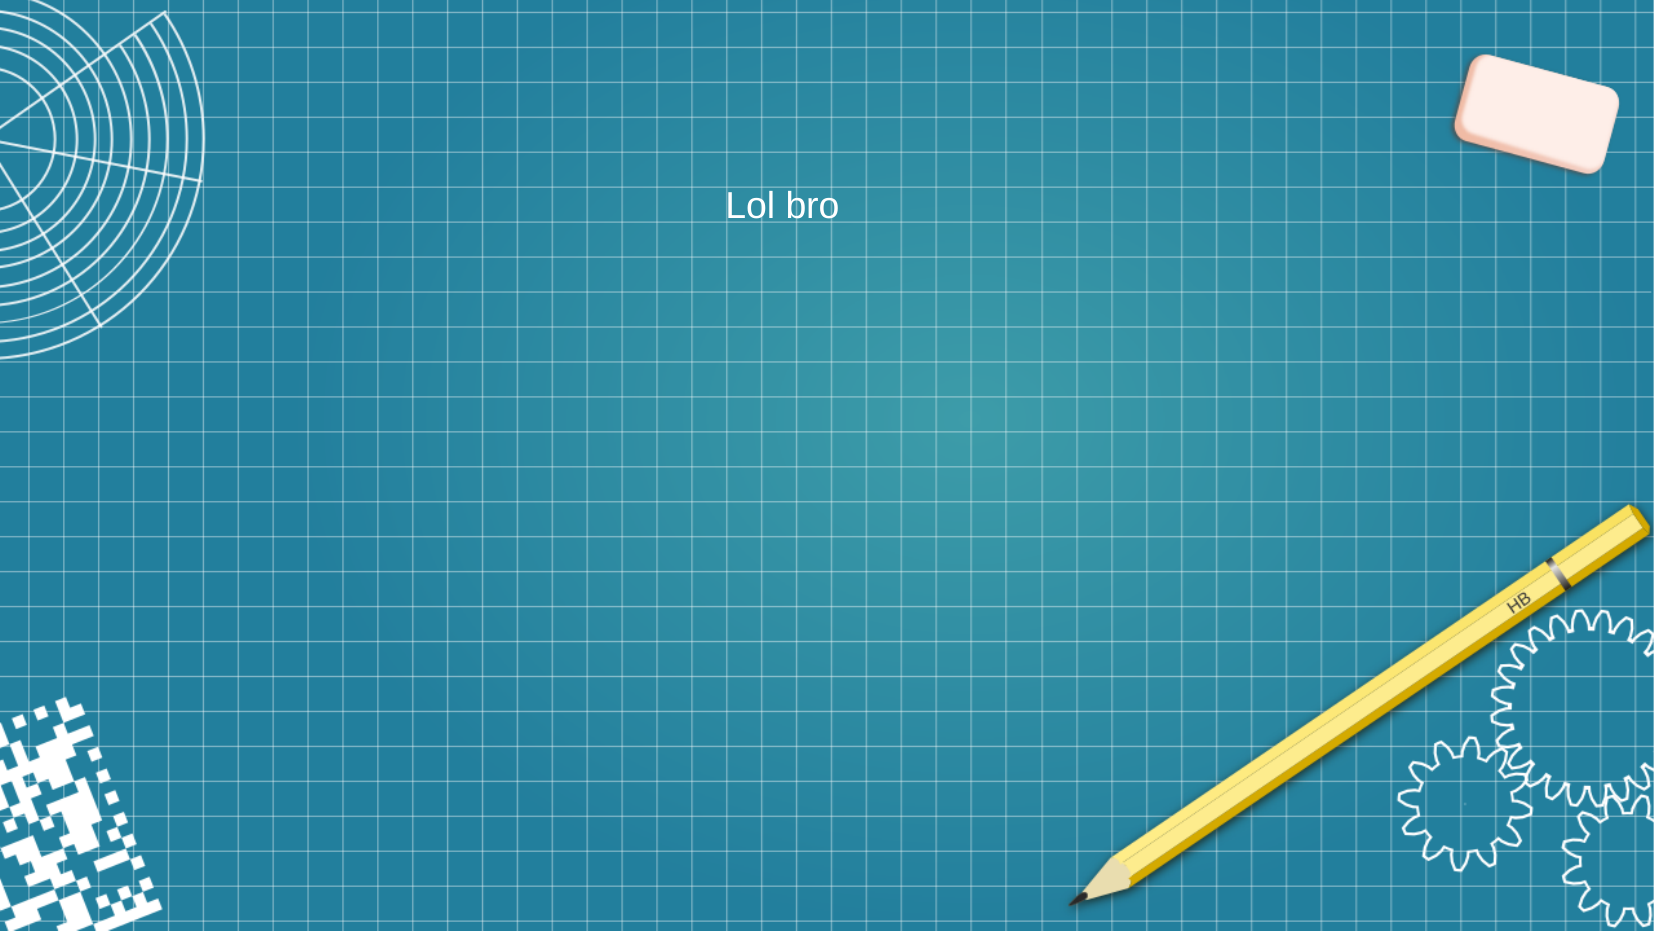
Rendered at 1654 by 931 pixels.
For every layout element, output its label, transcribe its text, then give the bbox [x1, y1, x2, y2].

picture [0, 0, 1654, 931]
text_box Lol bro [354, 177, 1211, 234]
